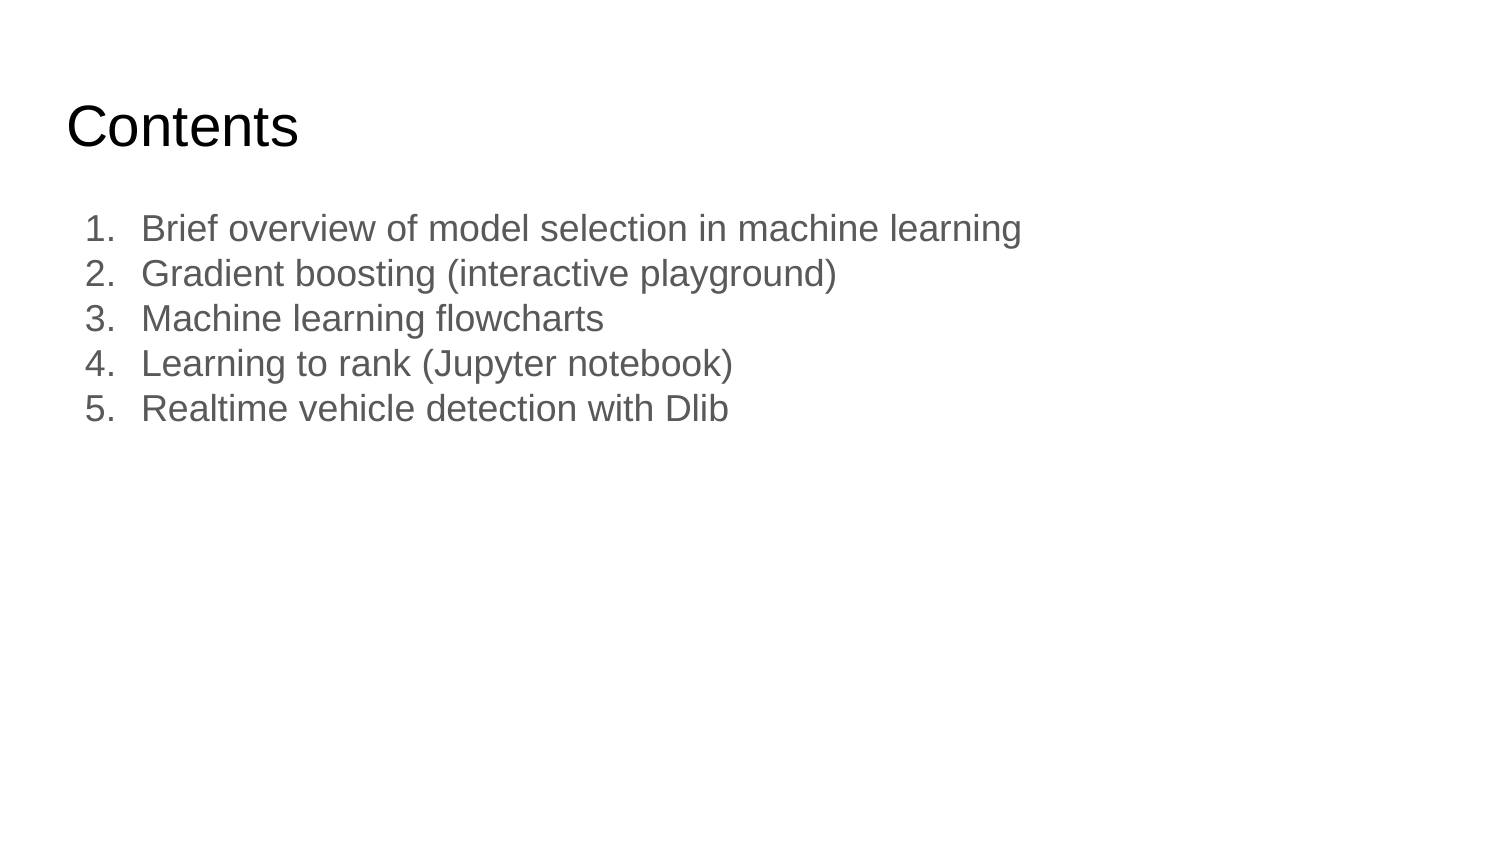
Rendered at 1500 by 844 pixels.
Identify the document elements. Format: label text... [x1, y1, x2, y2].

list Brief overview of model selection in machine learning Gradient boosting (interactive playground) Machine learning flowcharts Learning to rank (Jupyter notebook) Realtime vehicle detection with Dlib [51, 189, 1449, 750]
title Contents [51, 72, 1449, 167]
